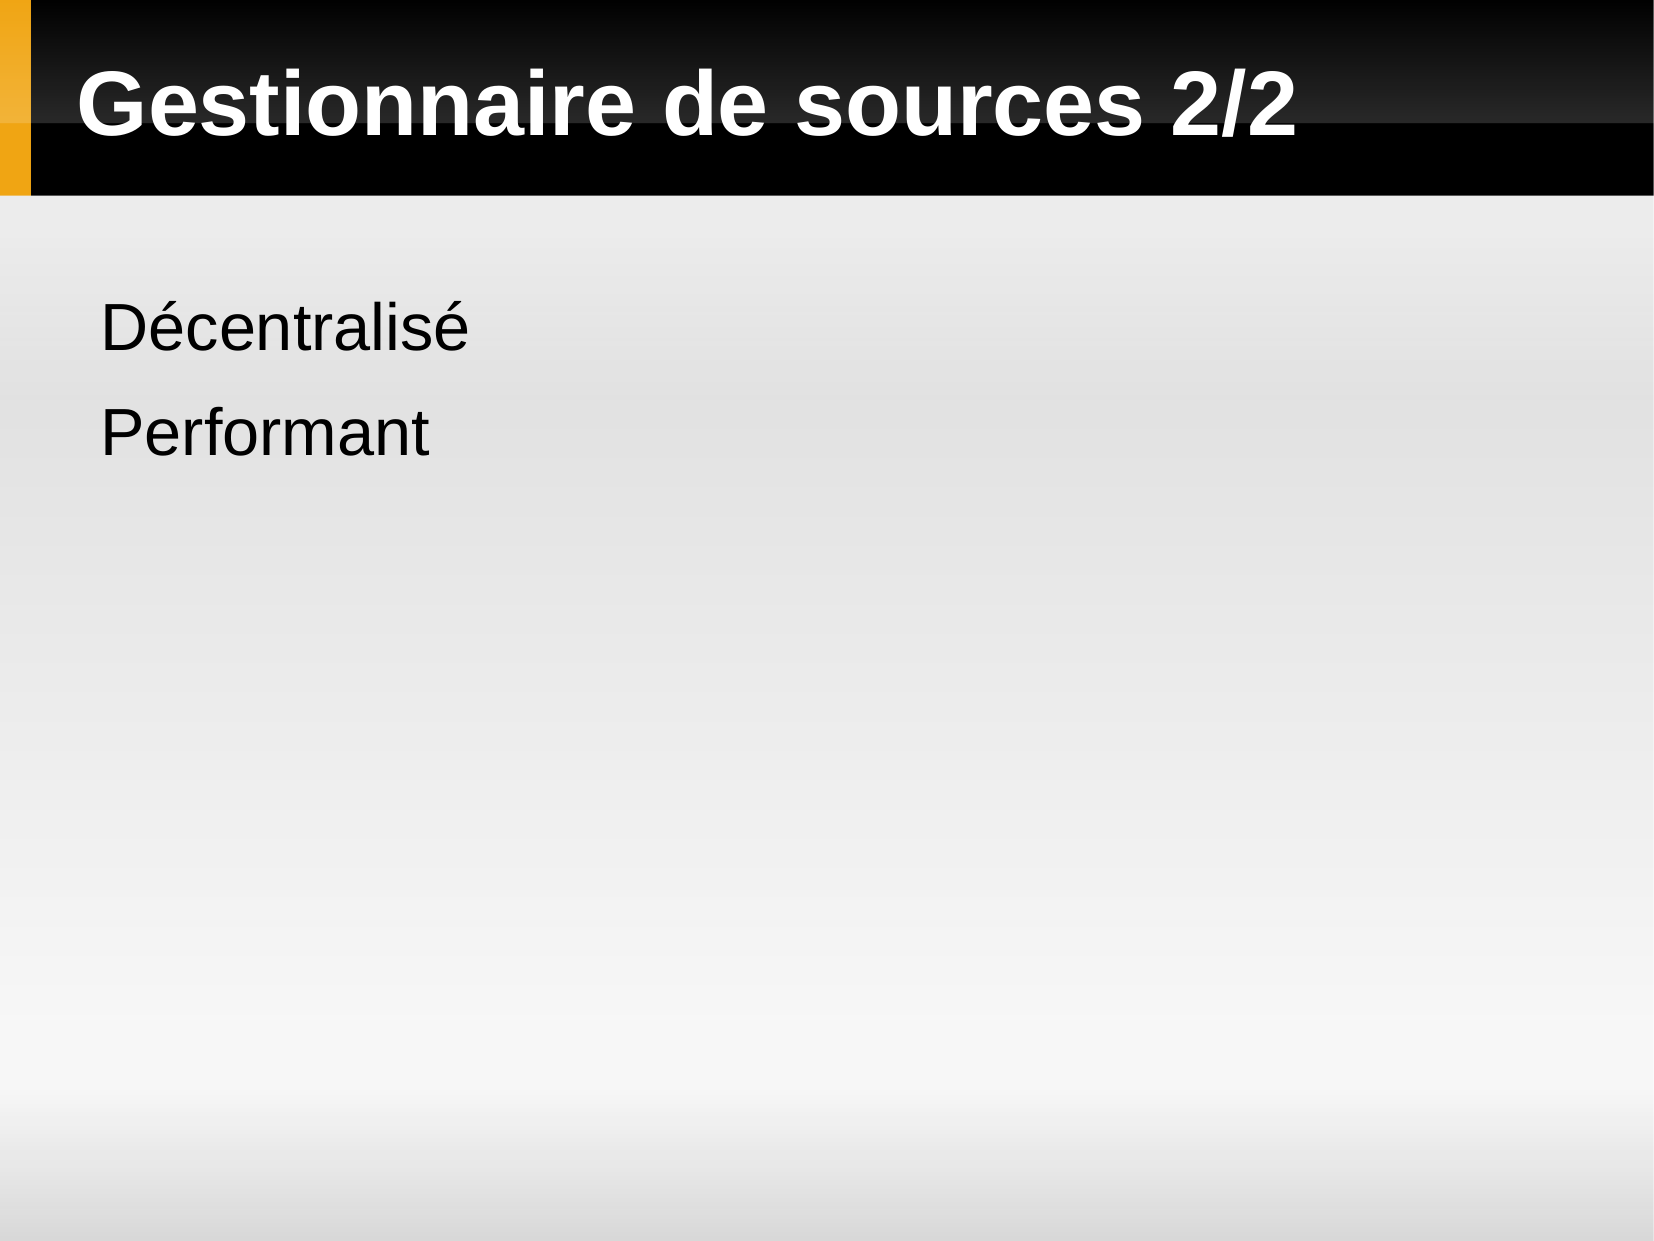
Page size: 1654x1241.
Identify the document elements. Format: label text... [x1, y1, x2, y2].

list Décentralisé Performant [82, 290, 1571, 1094]
title Gestionnaire de sources 2/2 [76, 7, 1565, 200]
picture [0, 0, 1654, 1241]
